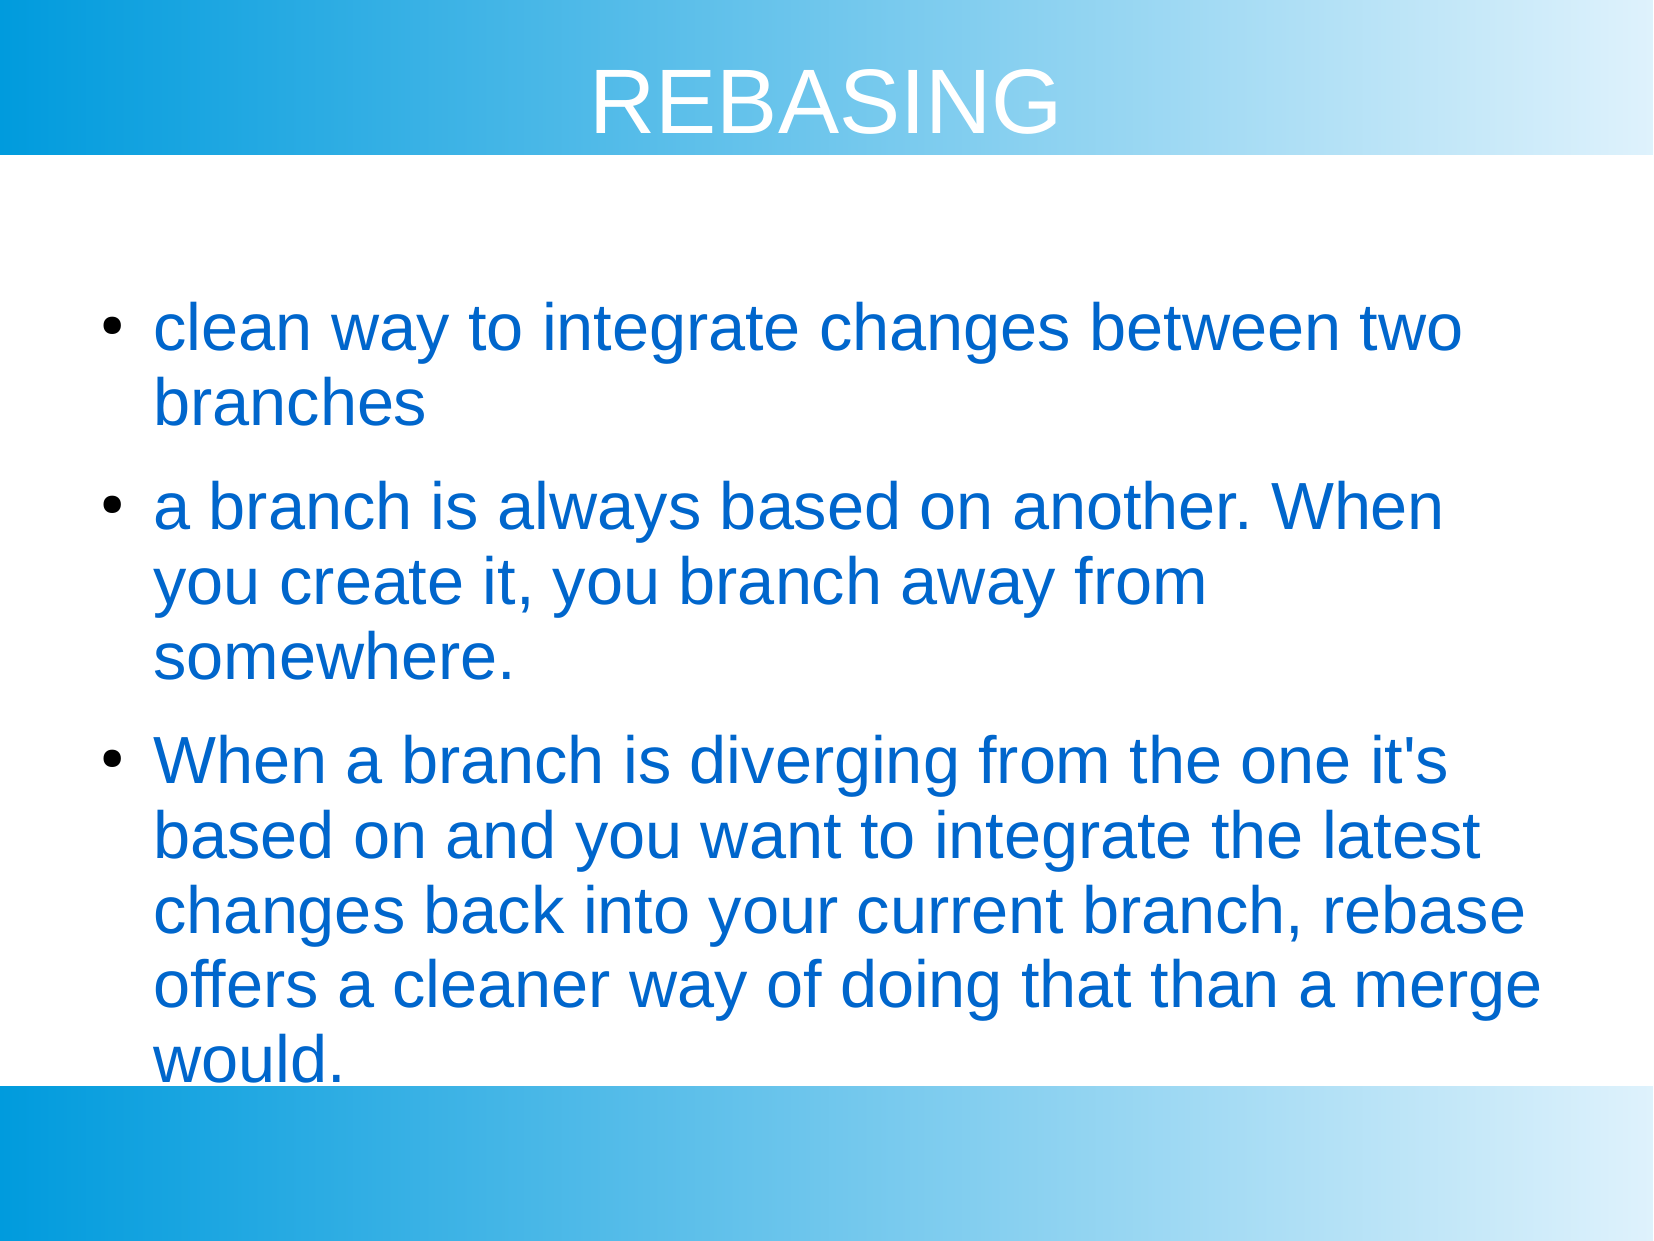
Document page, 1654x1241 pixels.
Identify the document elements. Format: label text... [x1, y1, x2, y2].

title REBASING [82, 49, 1571, 155]
list clean way to integrate changes between two branches a branch is always based on another. When you create it, you branch away from somewhere. When a branch is diverging from the one it's based on and you want to integrate the latest changes back into your current branch, rebase offers a cleaner way of doing that than a merge would. [82, 290, 1571, 1010]
